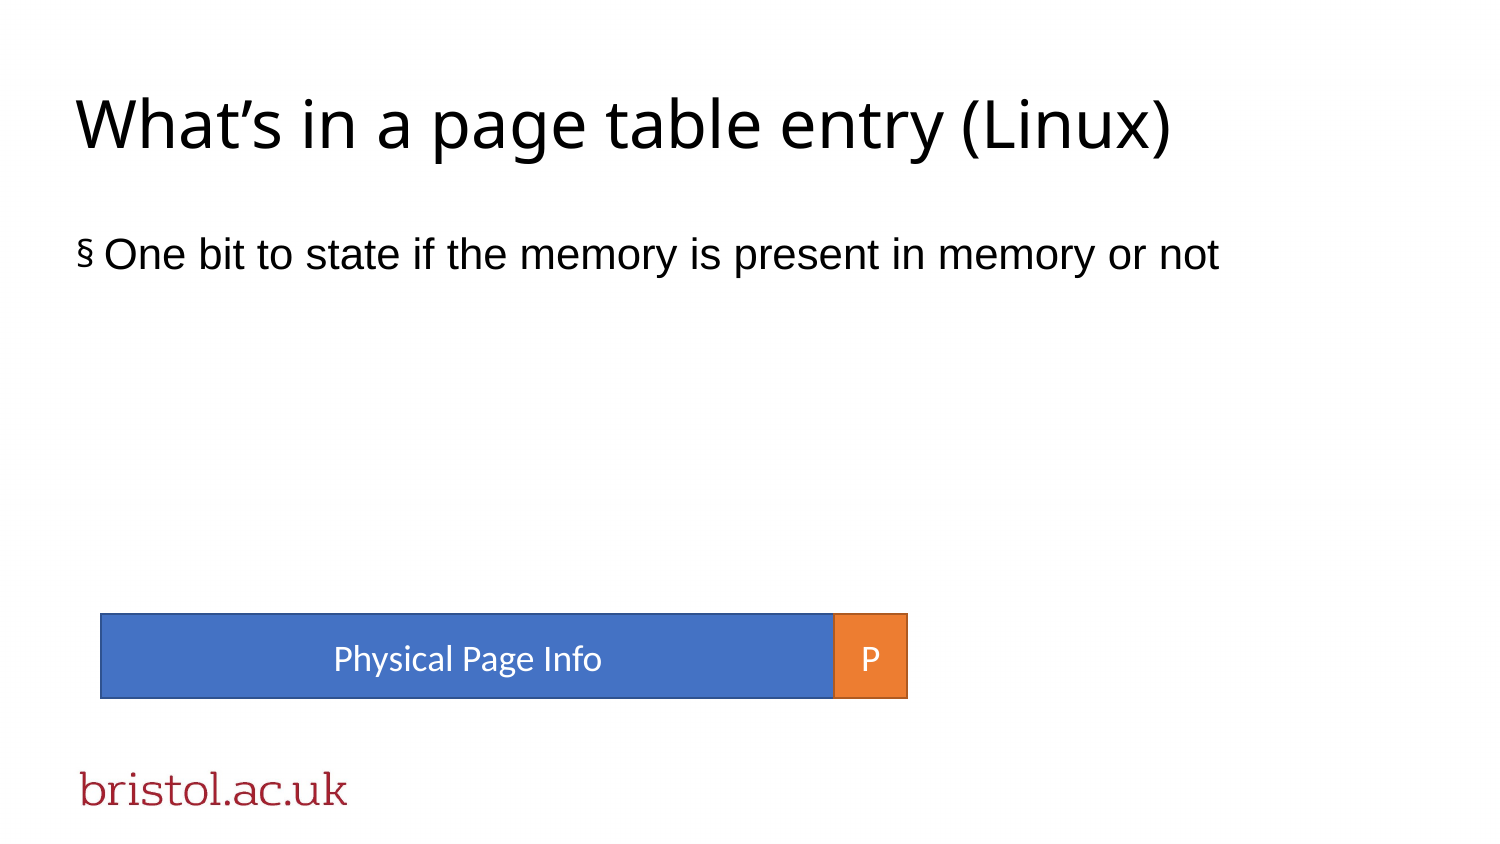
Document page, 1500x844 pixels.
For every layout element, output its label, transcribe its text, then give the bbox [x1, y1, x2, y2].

list One bit to state if the memory is present in memory or not [60, 224, 1440, 699]
text_box P [834, 614, 907, 698]
title What’s in a page table entry (Linux) [60, 44, 1440, 209]
text_box Physical Page Info [101, 614, 834, 698]
